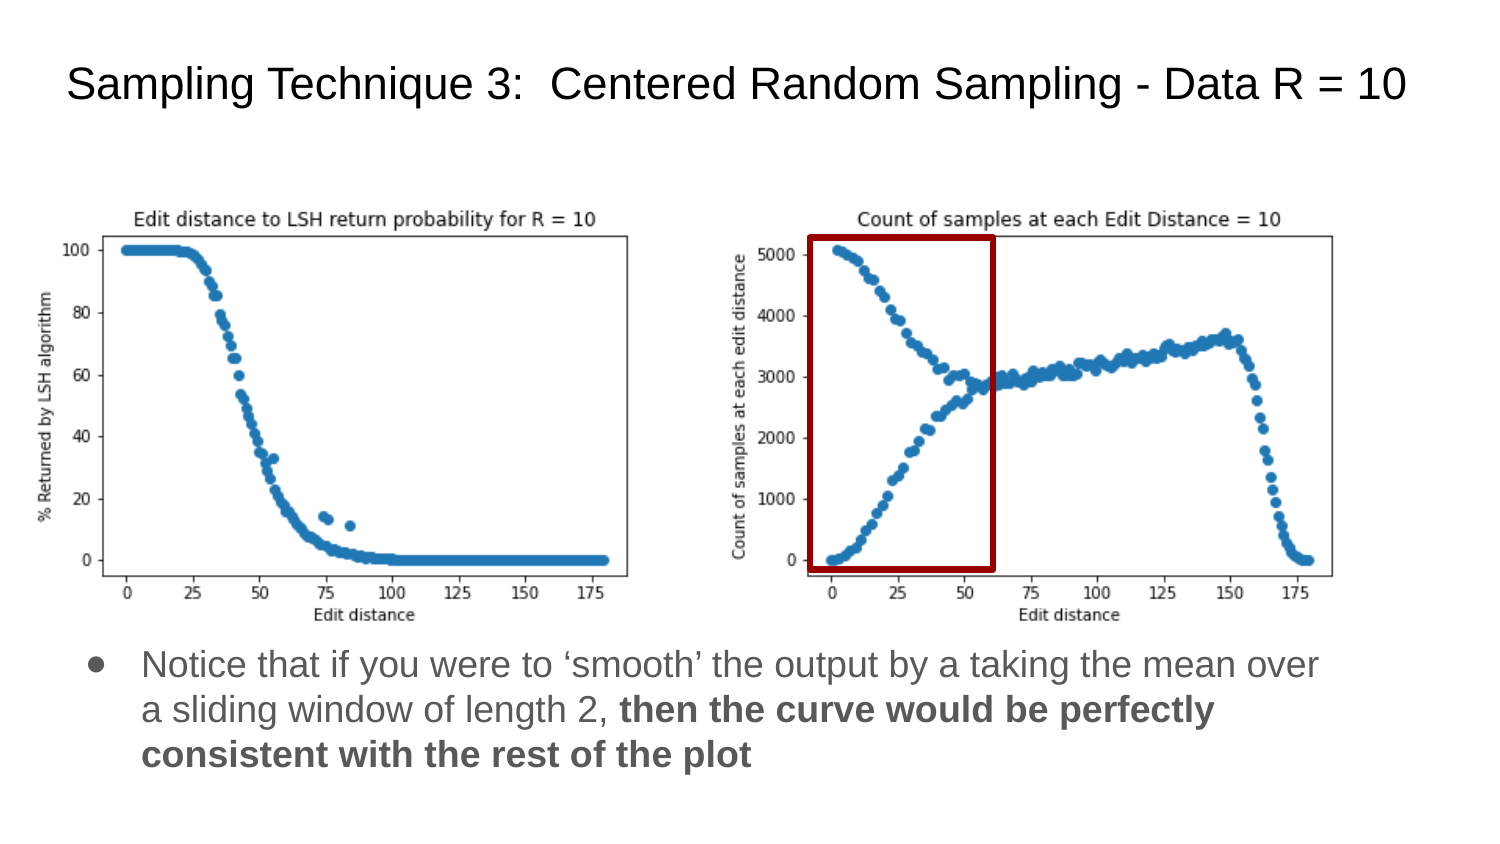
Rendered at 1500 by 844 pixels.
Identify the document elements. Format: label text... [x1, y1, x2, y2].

text_box Notice that if you were to ‘smooth’ the output by a taking the mean over a sliding window of length 2, then the curve would be perfectly consistent with the rest of the plot [51, 625, 1356, 801]
picture [18, 181, 694, 632]
picture [723, 181, 1399, 632]
title Sampling Technique 3: Centered Random Sampling - Data R = 10 [51, 39, 1449, 134]
